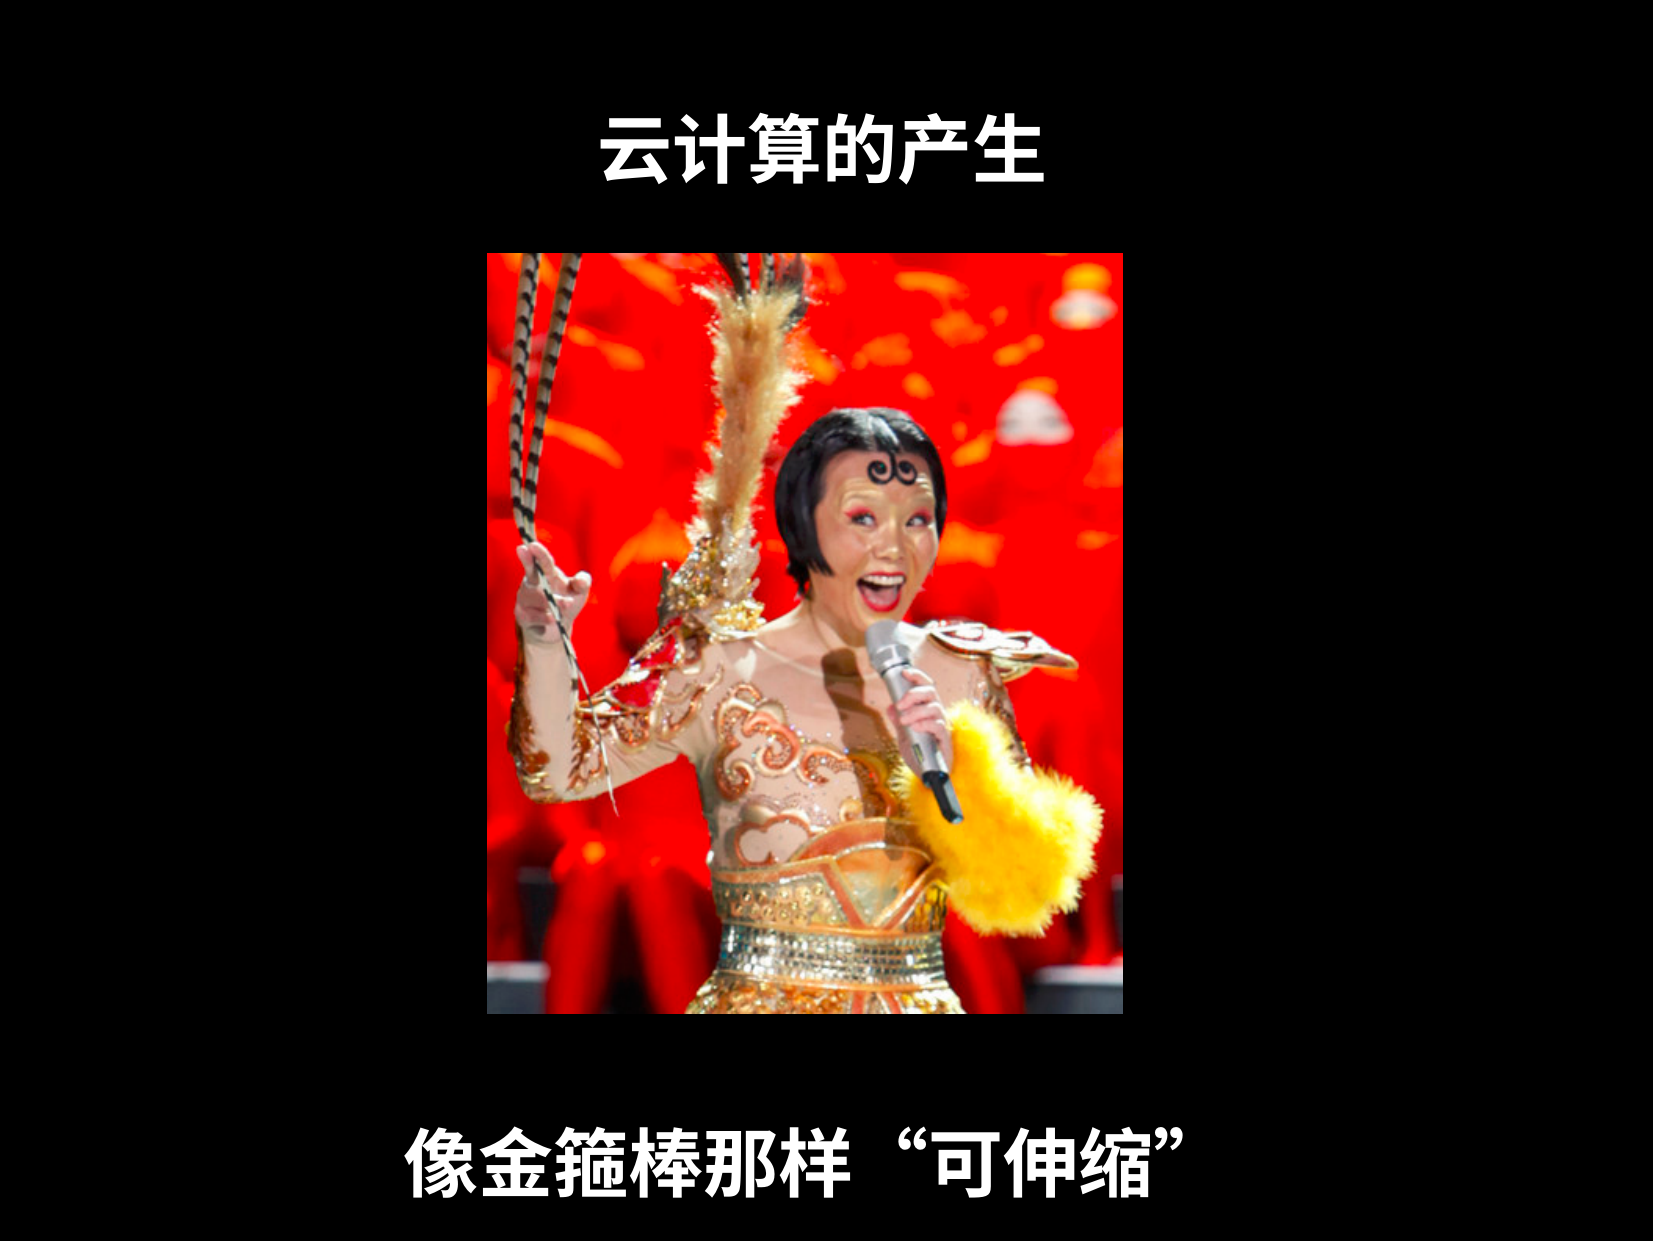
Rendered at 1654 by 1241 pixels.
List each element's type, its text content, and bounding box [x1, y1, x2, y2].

text_box 像金箍棒那样“可伸缩” [102, 1096, 1530, 1211]
text_box 云计算的产生 [108, 82, 1536, 197]
picture [487, 253, 1123, 1014]
